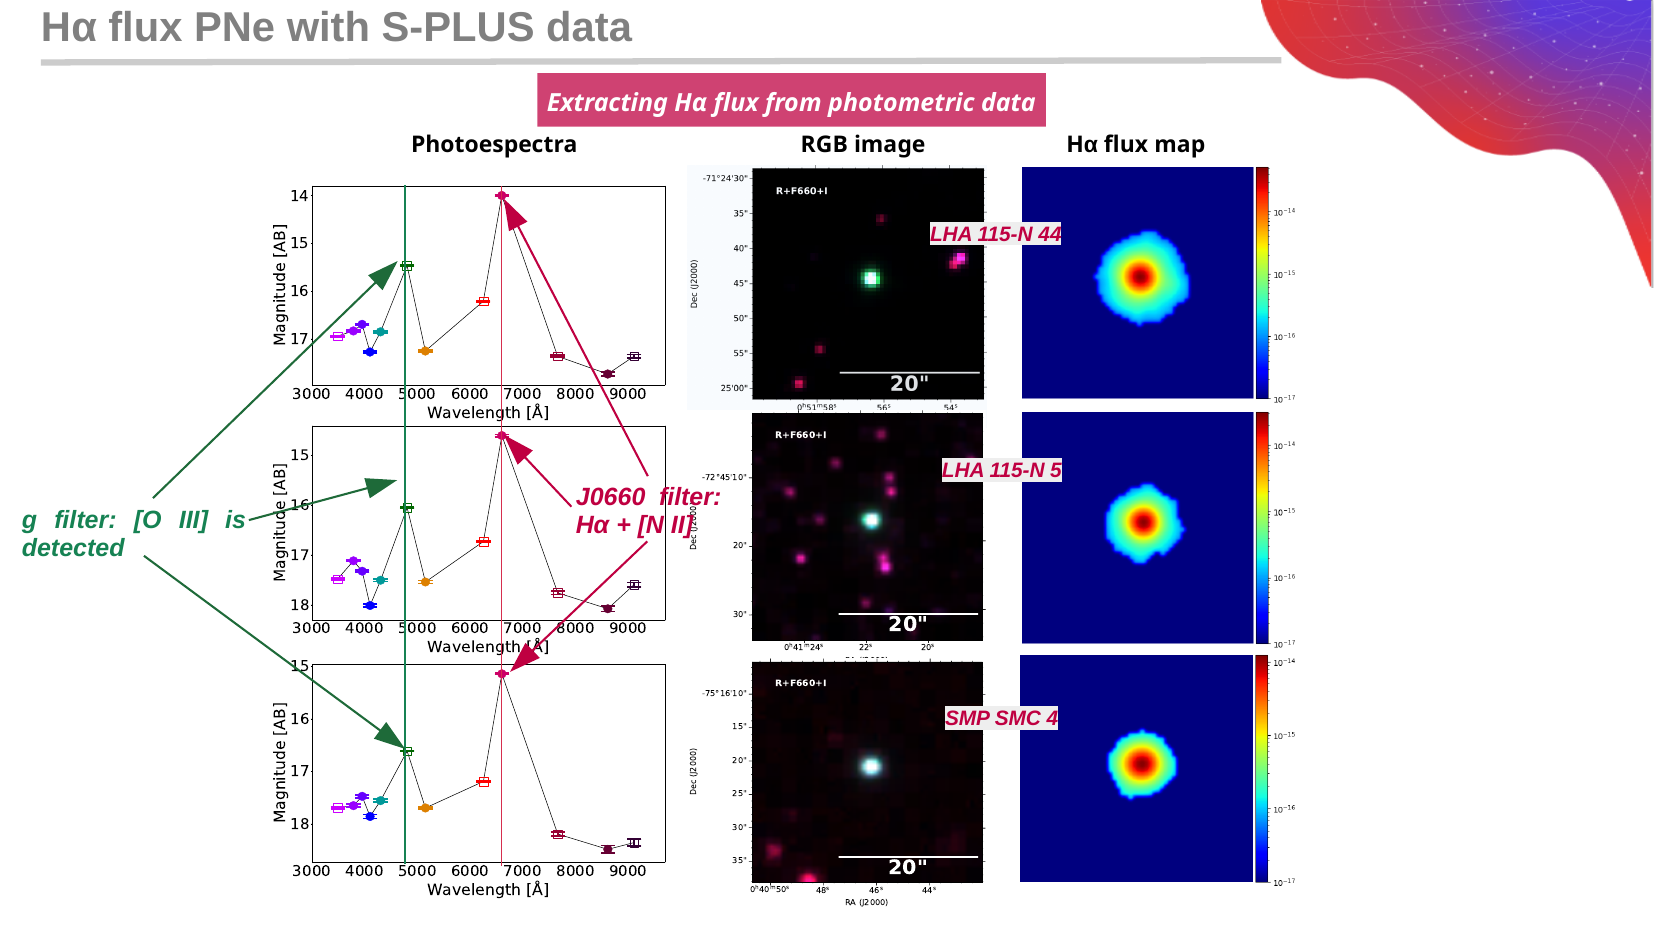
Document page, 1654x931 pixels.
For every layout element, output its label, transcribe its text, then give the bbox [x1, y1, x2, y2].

picture [1016, 0, 1654, 900]
picture [269, 182, 670, 904]
text_box Hα flux PNe with S-PLUS data [26, 0, 891, 98]
text_box g filter: [O III] is detected [7, 498, 262, 573]
text_box LHA 115-N 5 [927, 450, 1113, 502]
text_box J0660 filter: Hα + [N II] [561, 475, 737, 547]
text_box Extracting Hα flux from photometric data [537, 73, 1046, 127]
text_box RGB image [785, 127, 956, 170]
picture [686, 165, 987, 910]
text_box LHA 115-N 44 [915, 214, 1097, 265]
text_box Photoespectra [396, 120, 602, 169]
text_box Hα flux map [1051, 120, 1222, 170]
text_box SMP SMC 4 [930, 699, 1090, 751]
